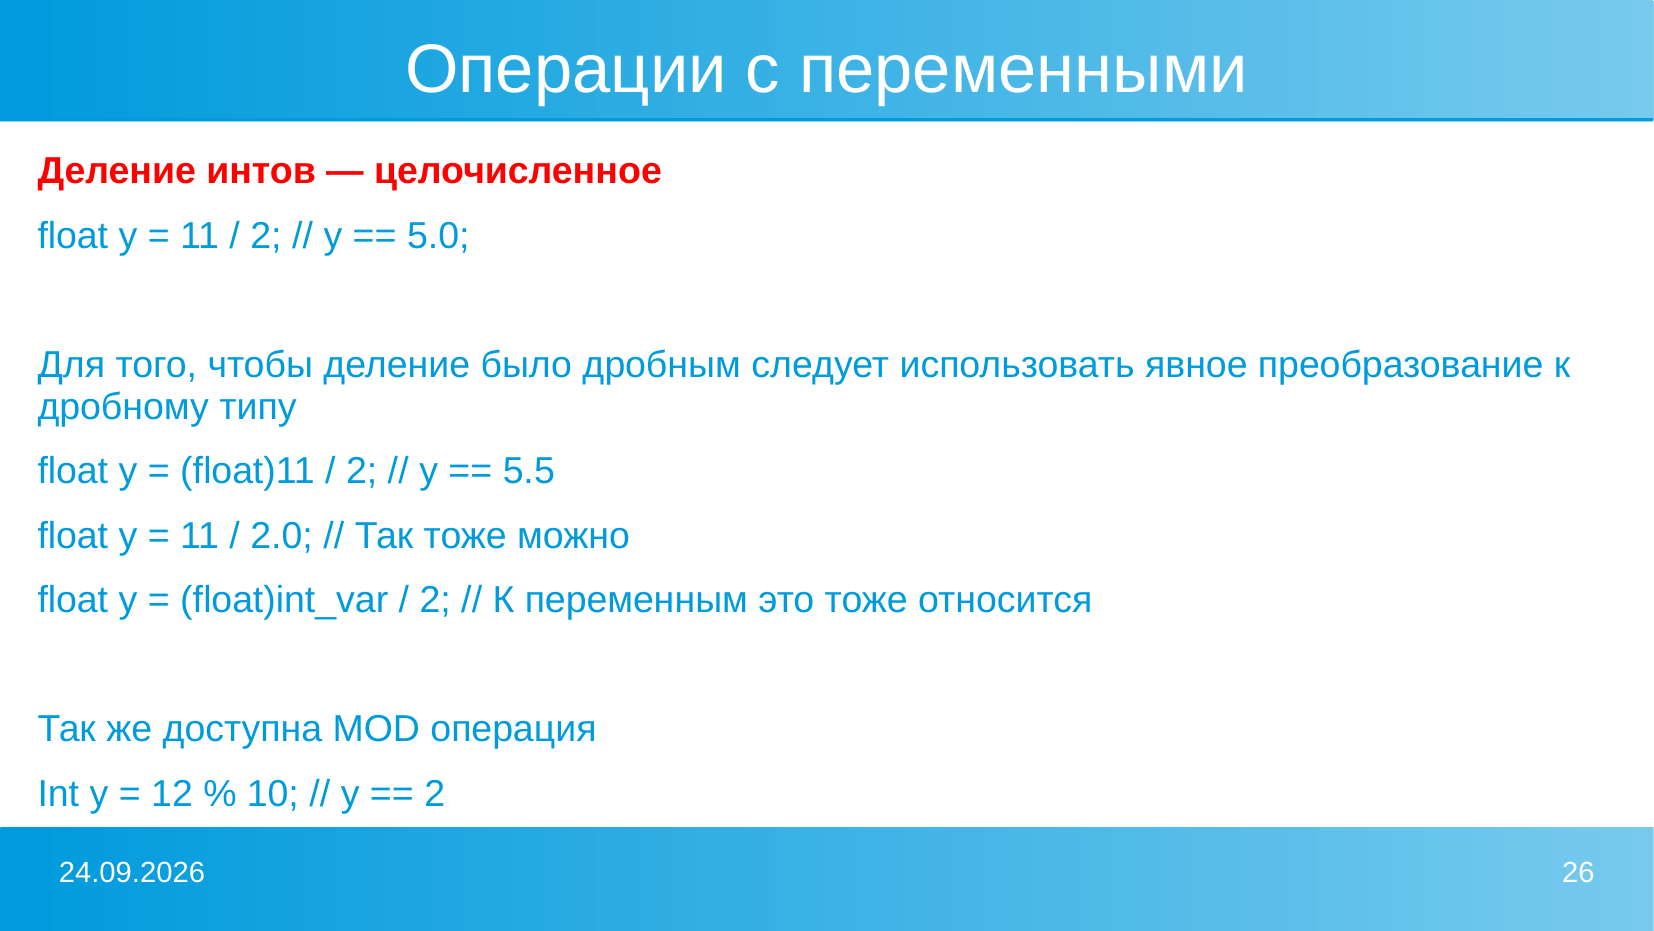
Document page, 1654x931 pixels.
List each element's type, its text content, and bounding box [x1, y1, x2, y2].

title Операции с переменными [59, 29, 1595, 108]
list Деление интов — целочисленное float y = 11 / 2; // y == 5.0; Для того, чтобы деление было дробным следует использовать явное преобразование к дробному типу float y = (float)11 / 2; // y == 5.5 float y = 11 / 2.0; // Так тоже можно float y = (float)int_var / 2; // К переменным это тоже относится Так же доступна MOD операция Int y = 12 % 10; // y == 2 [37, 150, 1632, 826]
